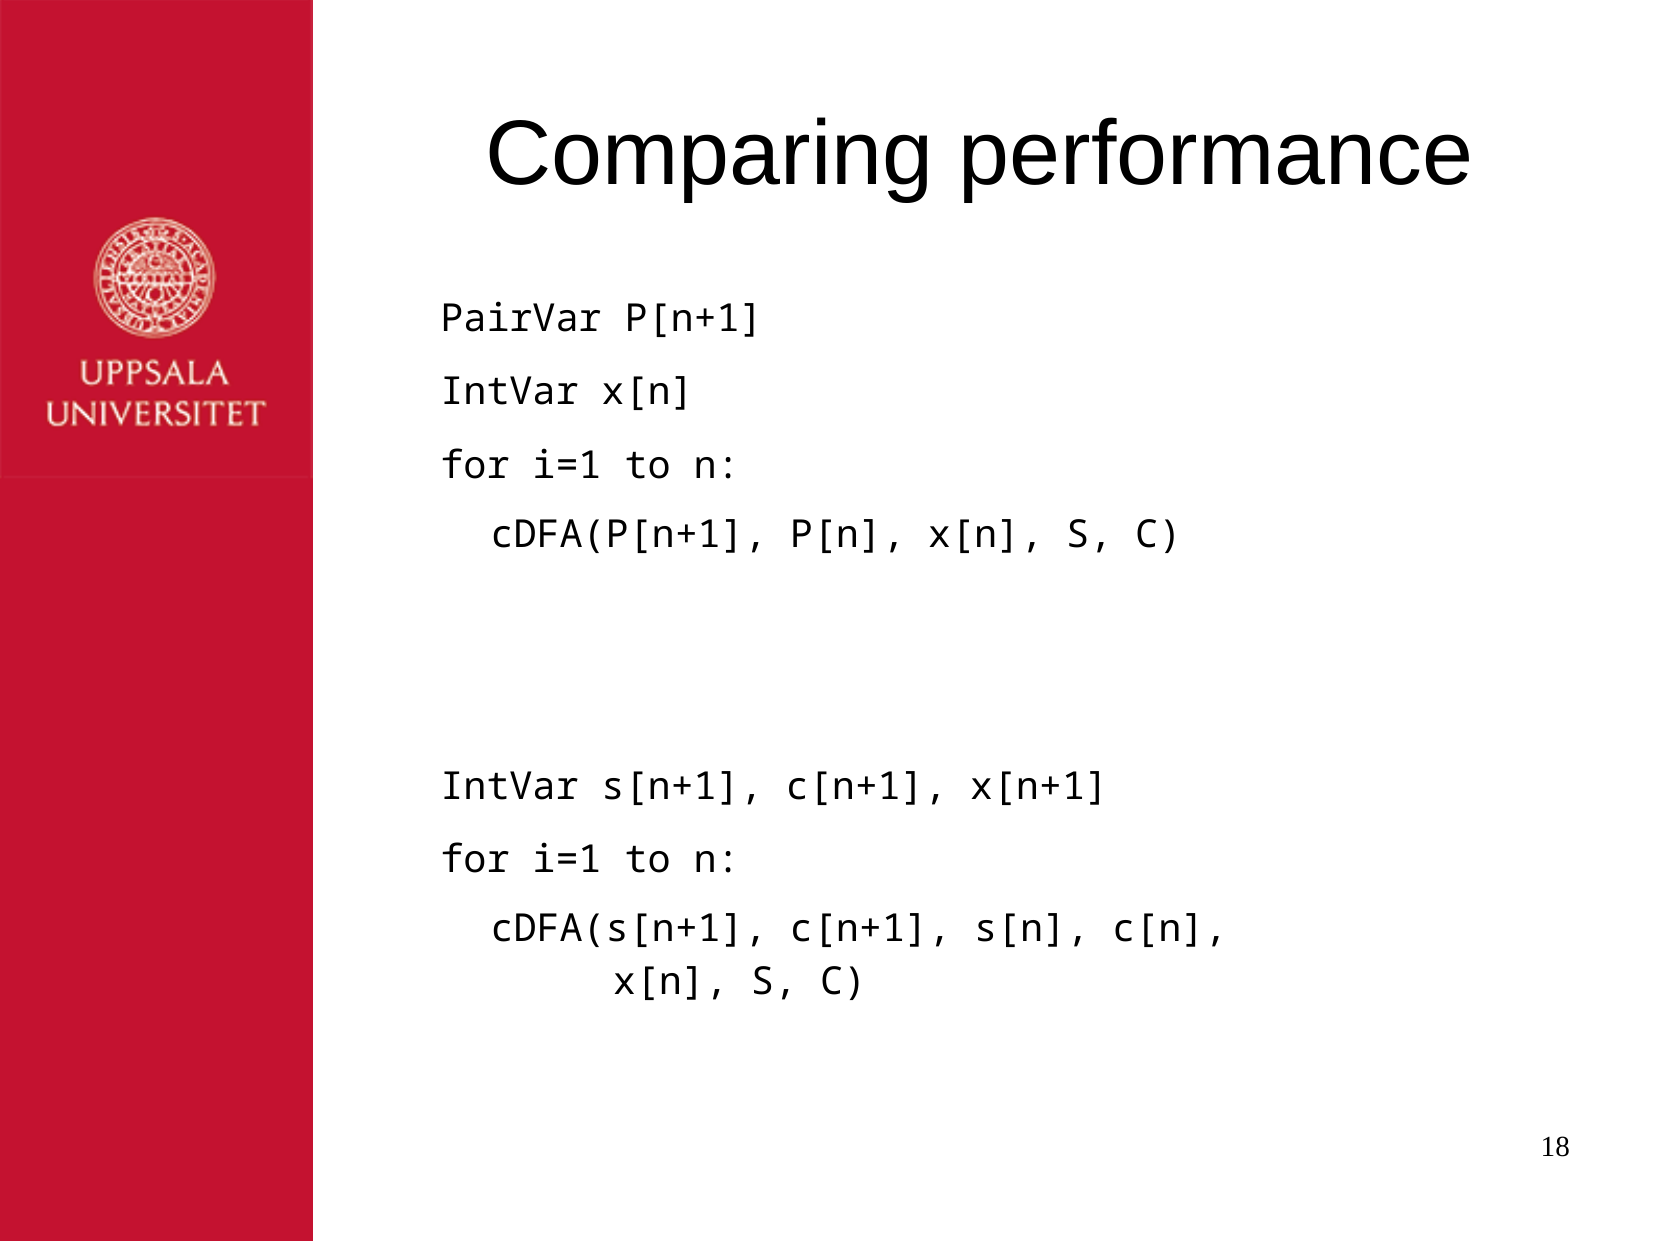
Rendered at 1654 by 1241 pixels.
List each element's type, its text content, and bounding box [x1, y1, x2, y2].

list PairVar P[n+1] IntVar x[n] for i=1 to n: cDFA(P[n+1], P[n], x[n], S, C) IntVar s[n+1], c[n+1], x[n+1] for i=1 to n: cDFA(s[n+1], c[n+1], s[n], c[n], x[n], S, C) [390, 290, 1571, 1010]
picture [0, 0, 235, 800]
title Comparing performance [390, 49, 1571, 257]
